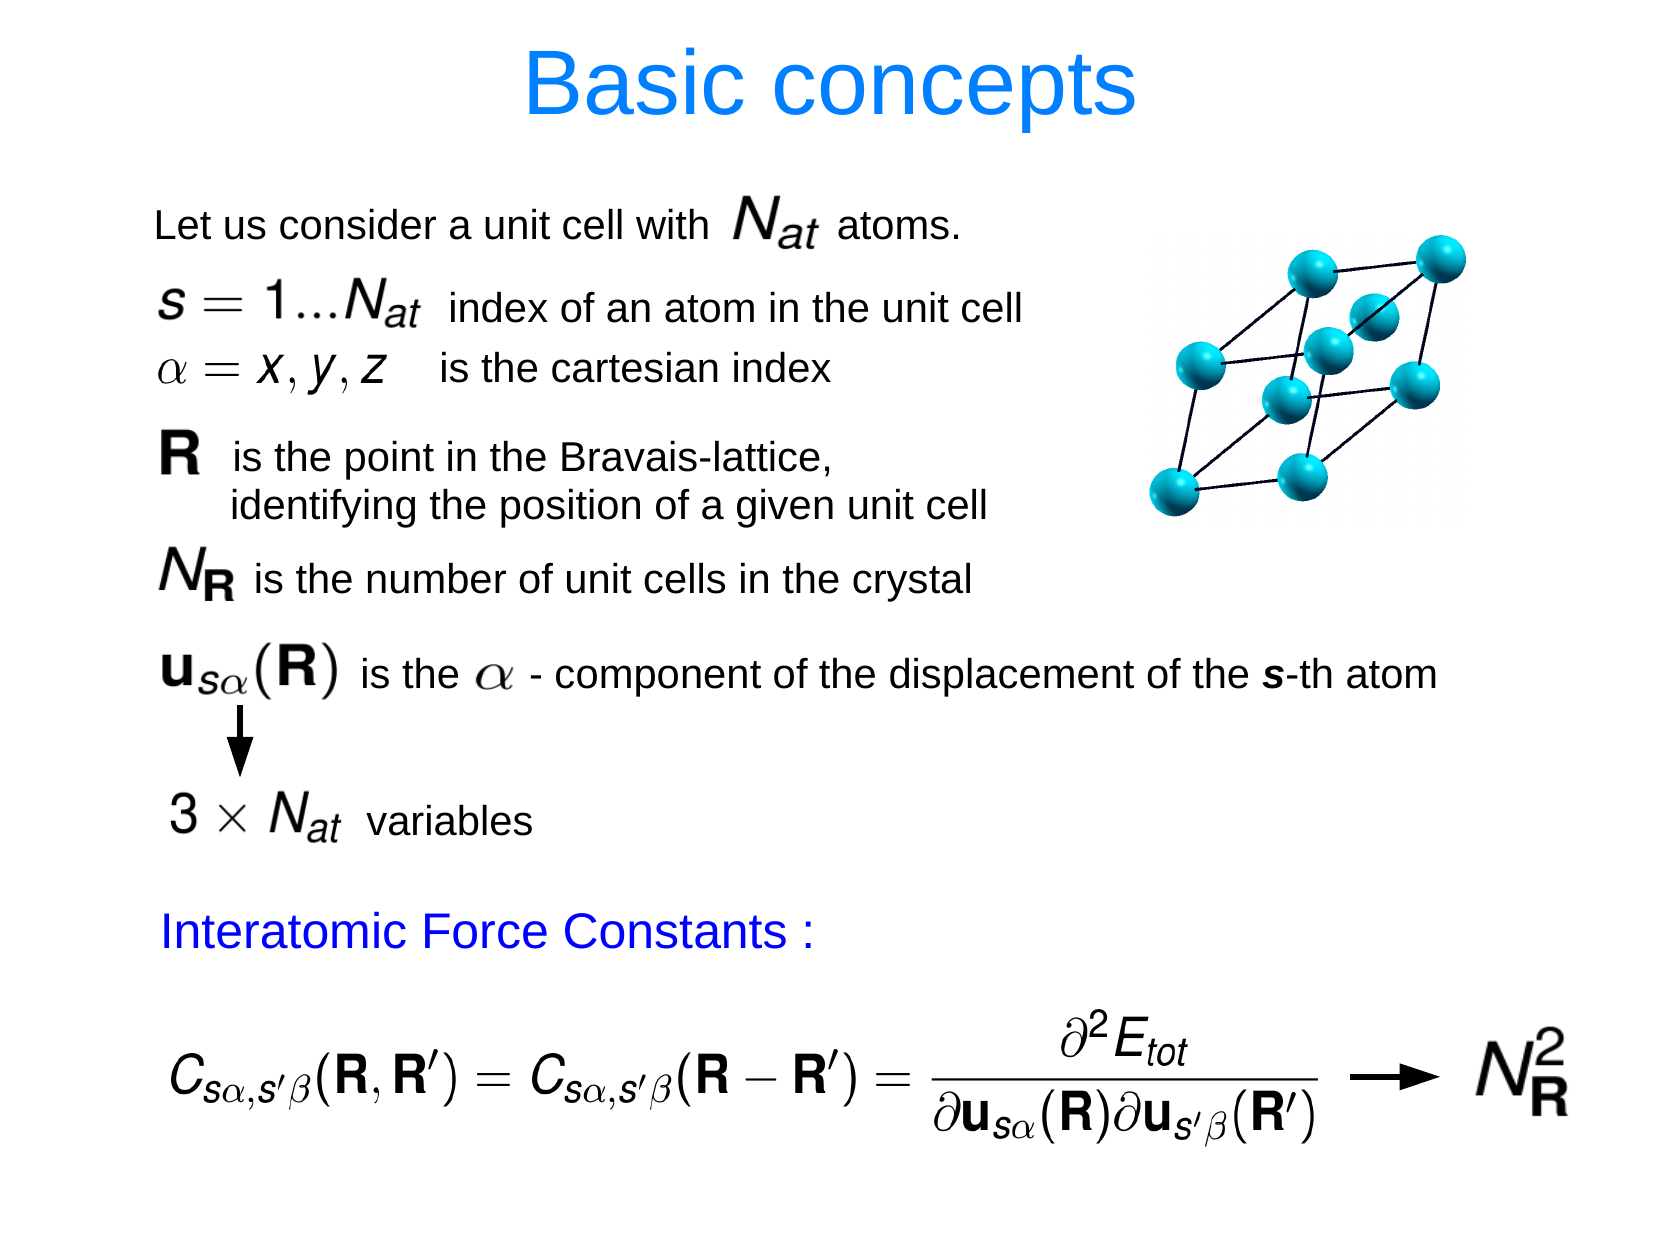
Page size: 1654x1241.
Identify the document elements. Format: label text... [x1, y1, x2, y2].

picture [147, 421, 214, 487]
picture [143, 533, 250, 612]
list variables [295, 798, 718, 903]
list is the - component of the displacement of the s-th atom [289, 650, 1654, 768]
picture [166, 1004, 1324, 1156]
picture [148, 343, 354, 401]
picture [727, 183, 826, 259]
picture [1144, 233, 1473, 522]
list Let us consider a unit cell with atoms. [82, 201, 1571, 319]
list is the cartesian index [354, 337, 1204, 455]
picture [165, 777, 348, 850]
list is the point in the Bravais-lattice, identifying the position of a given unit cell [147, 426, 1102, 555]
picture [1455, 1004, 1589, 1136]
list is the number of unit cells in the crystal [183, 555, 1120, 673]
list index of an atom in the unit cell [354, 284, 1204, 337]
list Interatomic Force Constants : [75, 903, 991, 1021]
title Basic concepts [86, 0, 1576, 187]
picture [158, 635, 289, 706]
picture [465, 673, 526, 699]
picture [153, 267, 430, 340]
